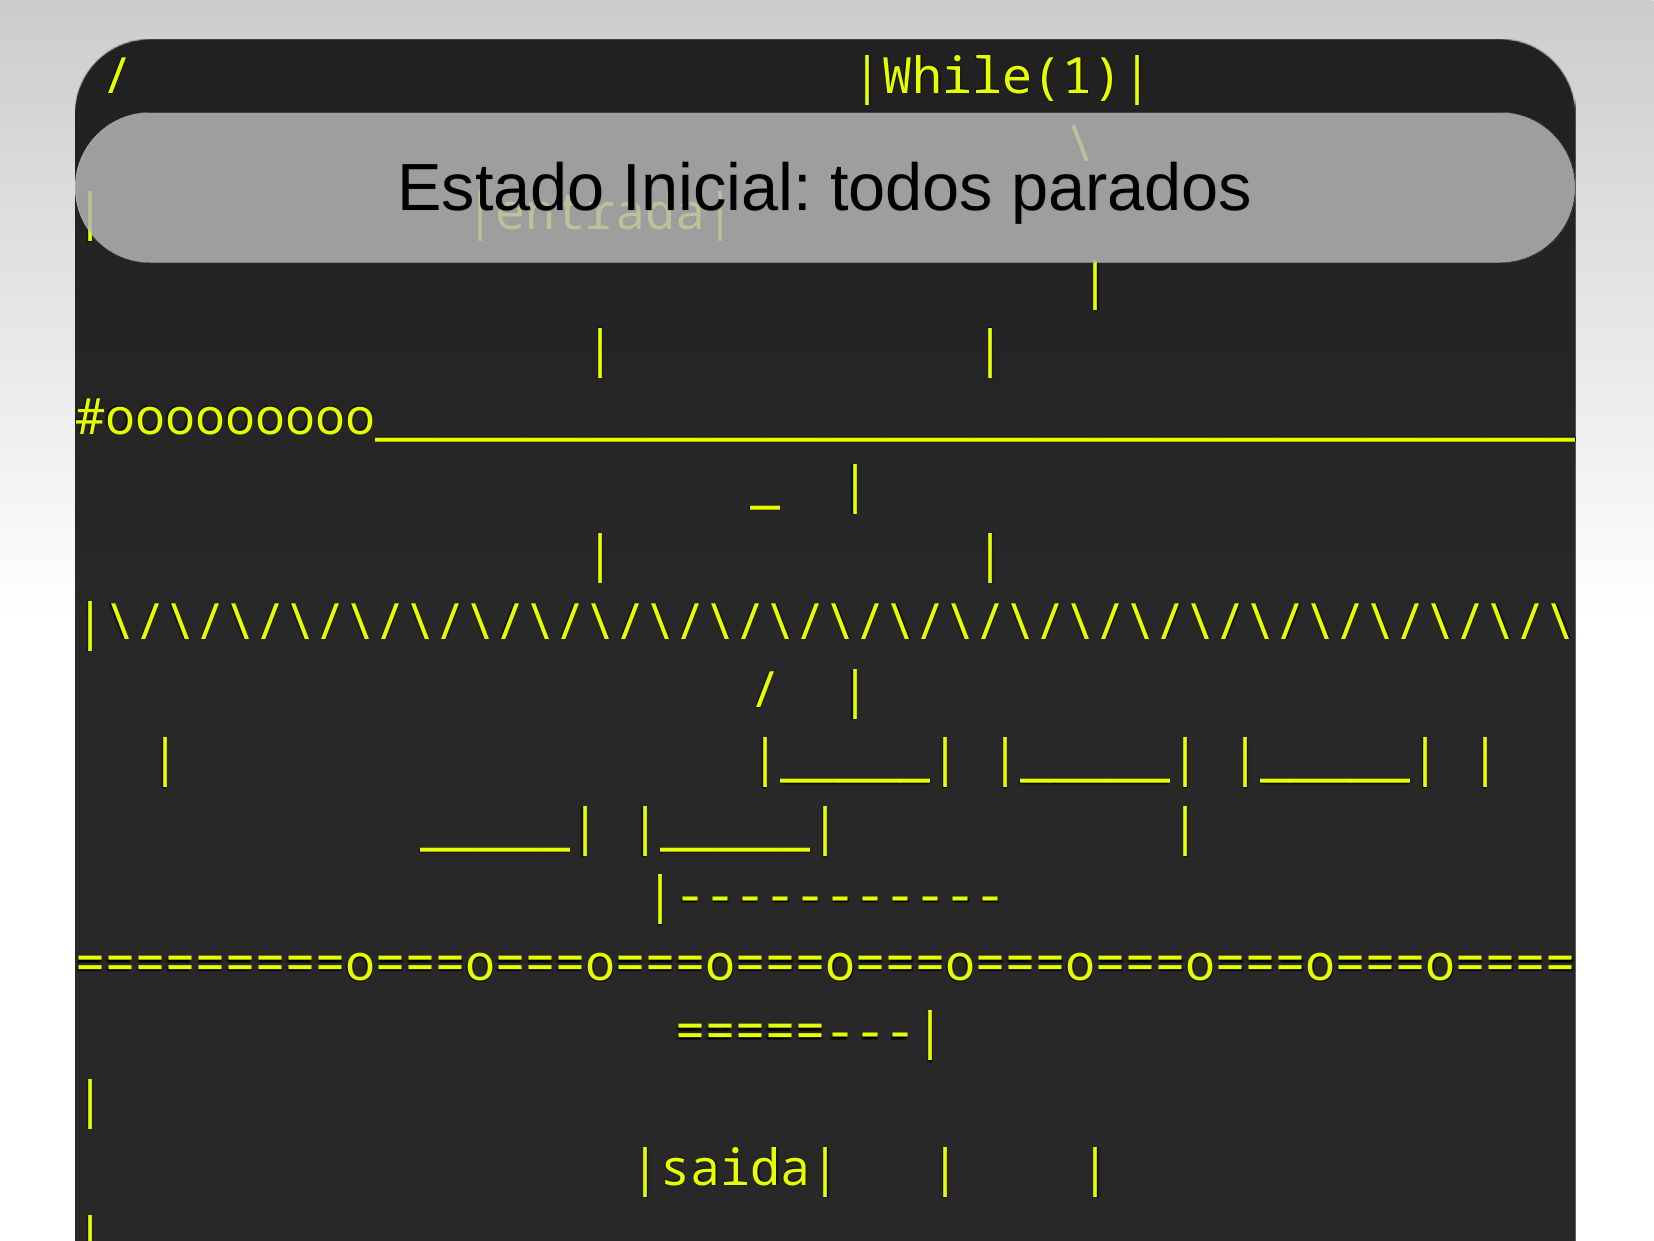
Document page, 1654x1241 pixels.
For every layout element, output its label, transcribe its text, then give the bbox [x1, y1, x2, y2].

text_box / |While(1)| \ | |entrada| | | | #ooooooooo_________________________________________ | | | |\/\/\/\/\/\/\/\/\/\/\/\/\/\/\/\/\/\/\/\/\/\/\/\/\/ | | |_____| |_____| |_____| |_____| |_____| | |-----------=========o===o===o===o===o===o===o===o===o===o=========---| | |saida| | | | |_________| | \ / [75, 475, 1576, 1038]
text_box Estado Inicial: todos parados [75, 112, 1576, 263]
